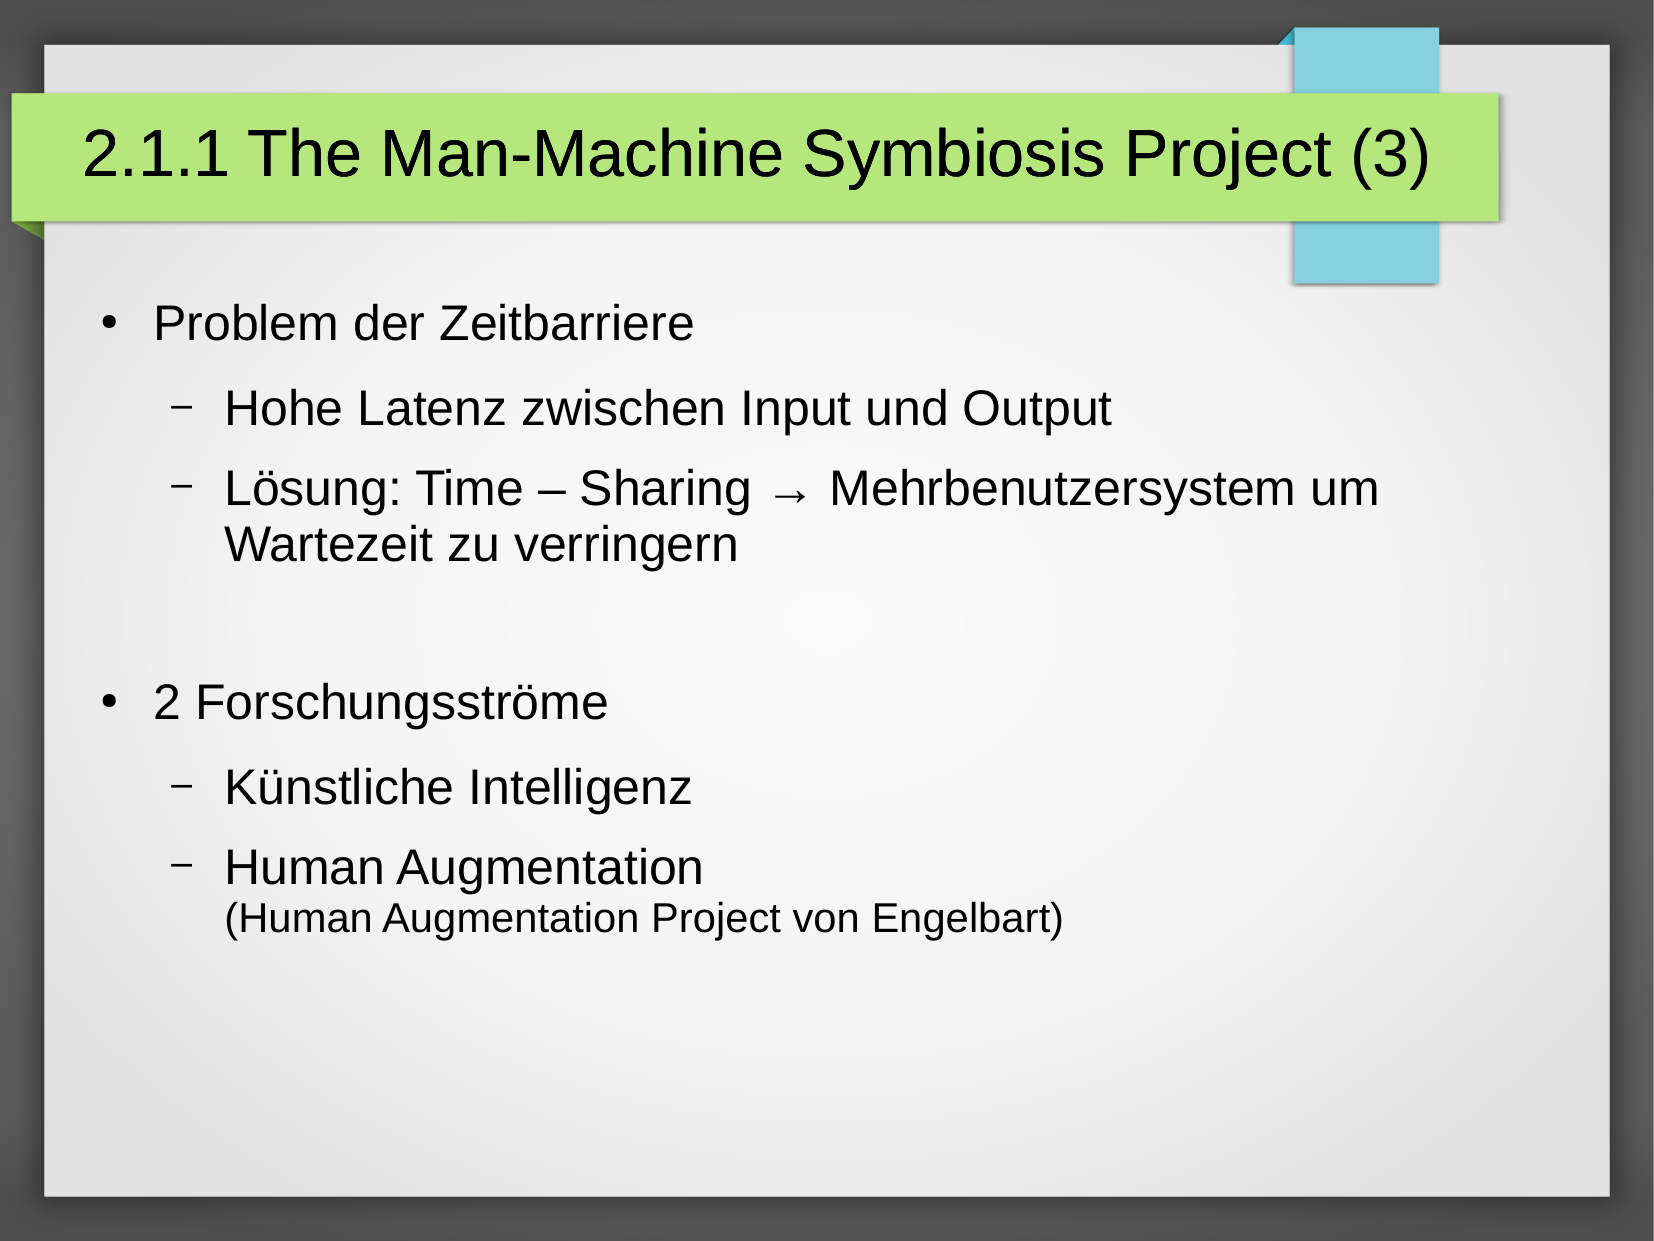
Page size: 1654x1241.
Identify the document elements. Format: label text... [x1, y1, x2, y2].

title 2.1.1 The Man-Machine Symbiosis Project [82, 78, 1571, 229]
picture [0, 0, 1654, 1241]
list Problem der Zeitbarriere Hohe Latenz zwischen Input und Output Lösung: Time – Sharing → Mehrbenutzersystem um Wartezeit zu verringern 2 Forschungsströme Künstliche Intelligenz Human Augmentation (Human Augmentation Project von Engelbart) [82, 295, 1571, 1015]
